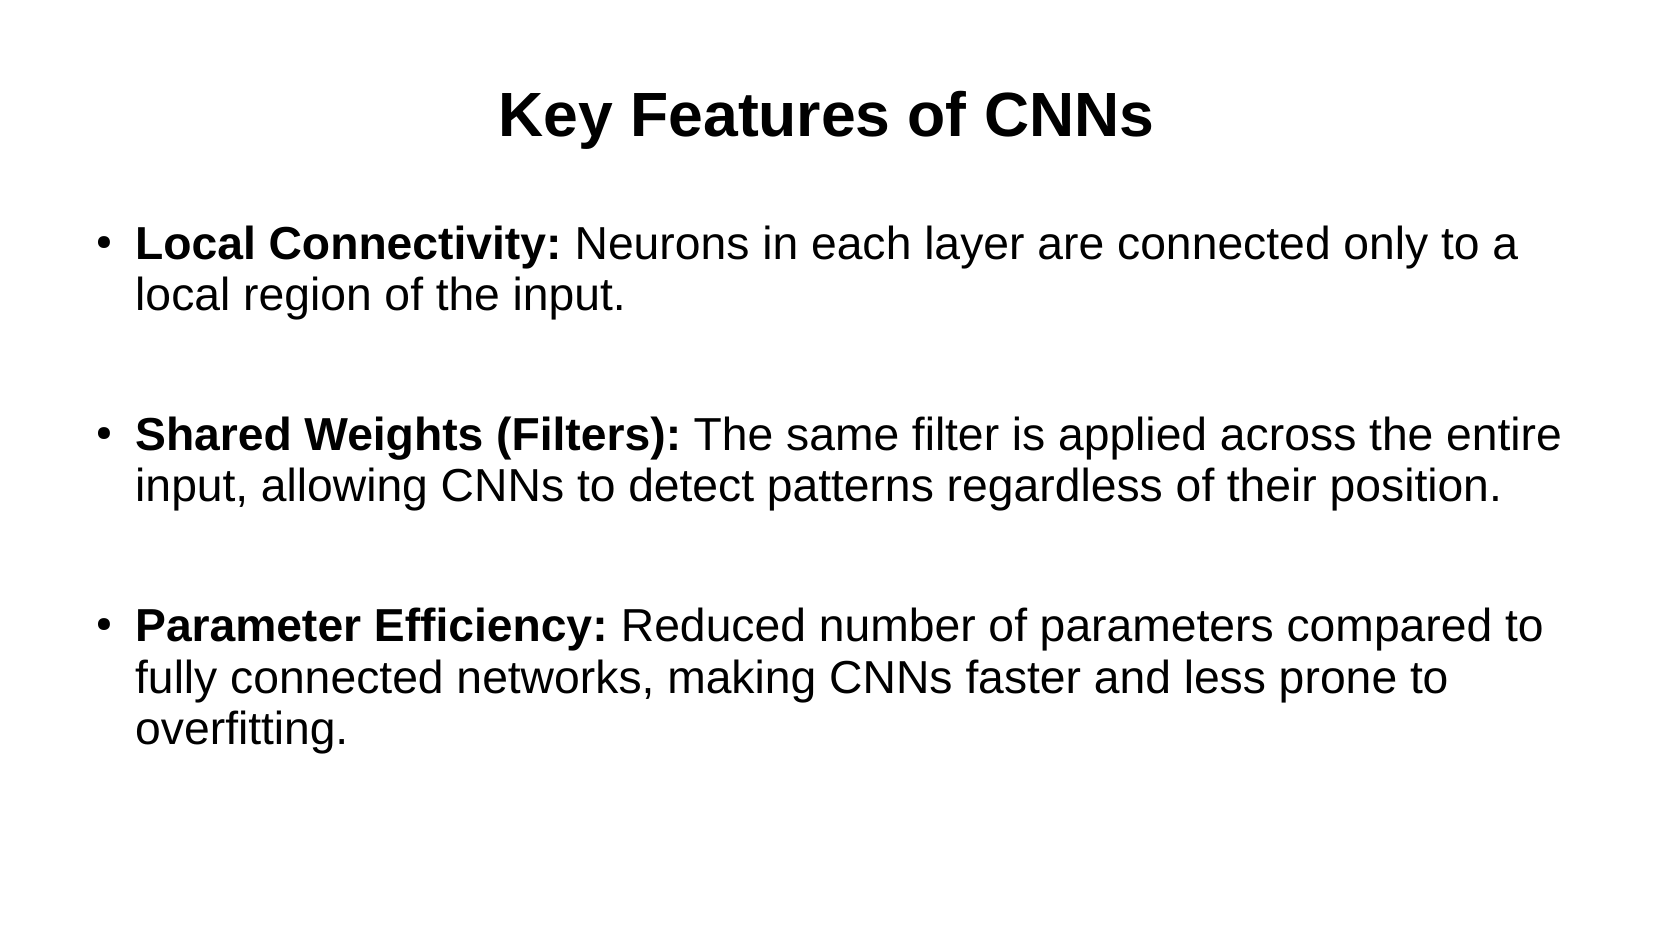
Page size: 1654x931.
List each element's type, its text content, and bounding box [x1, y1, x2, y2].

title Key Features of CNNs [82, 37, 1571, 193]
list Local Connectivity: Neurons in each layer are connected only to a local region of the input. Shared Weights (Filters): The same filter is applied across the entire input, allowing CNNs to detect patterns regardless of their position. Parameter Efficiency: Reduced number of parameters compared to fully connected networks, making CNNs faster and less prone to overfitting. [82, 217, 1571, 758]
